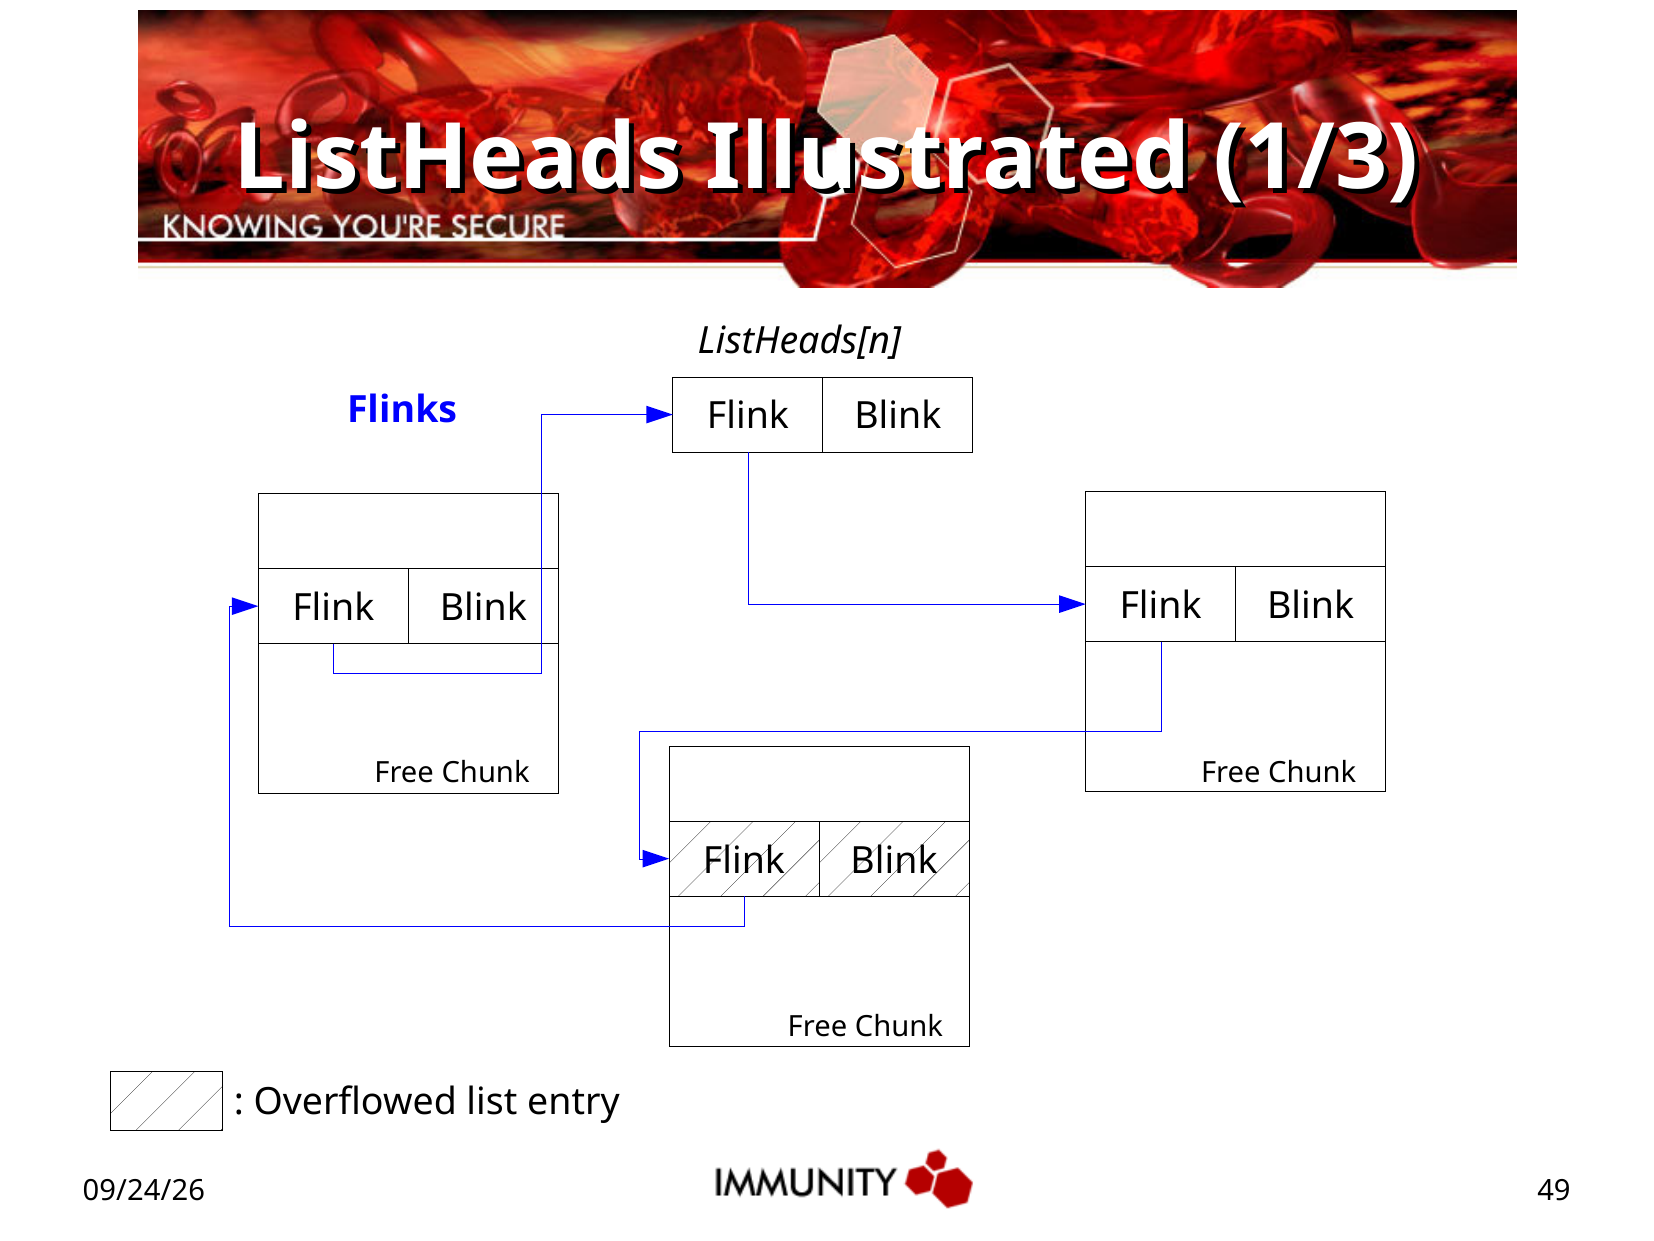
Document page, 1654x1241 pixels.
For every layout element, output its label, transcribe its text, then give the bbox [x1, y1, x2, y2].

text_box Blink [819, 821, 970, 897]
picture [694, 1130, 984, 1235]
text_box Free Chunk [359, 744, 566, 805]
picture [138, 10, 1517, 49]
text_box Flink [1085, 566, 1235, 642]
picture [138, 257, 1517, 288]
text_box Flink [258, 568, 408, 644]
text_box Blink [1235, 566, 1386, 642]
text_box : Overflowed list entry [219, 1066, 727, 1141]
text_box Free Chunk [1186, 744, 1392, 805]
text_box Flink [672, 377, 822, 453]
text_box Blink [542, 568, 559, 644]
text_box ListHeads[n] [682, 305, 964, 380]
text_box Free Chunk [772, 998, 979, 1059]
title ListHeads Illustrated (1/3) [82, 49, 1571, 257]
text_box Flinks [332, 375, 488, 449]
text_box [110, 1071, 223, 1131]
text_box Flink [669, 821, 819, 897]
text_box Blink [408, 568, 541, 644]
text_box Blink [822, 377, 973, 453]
